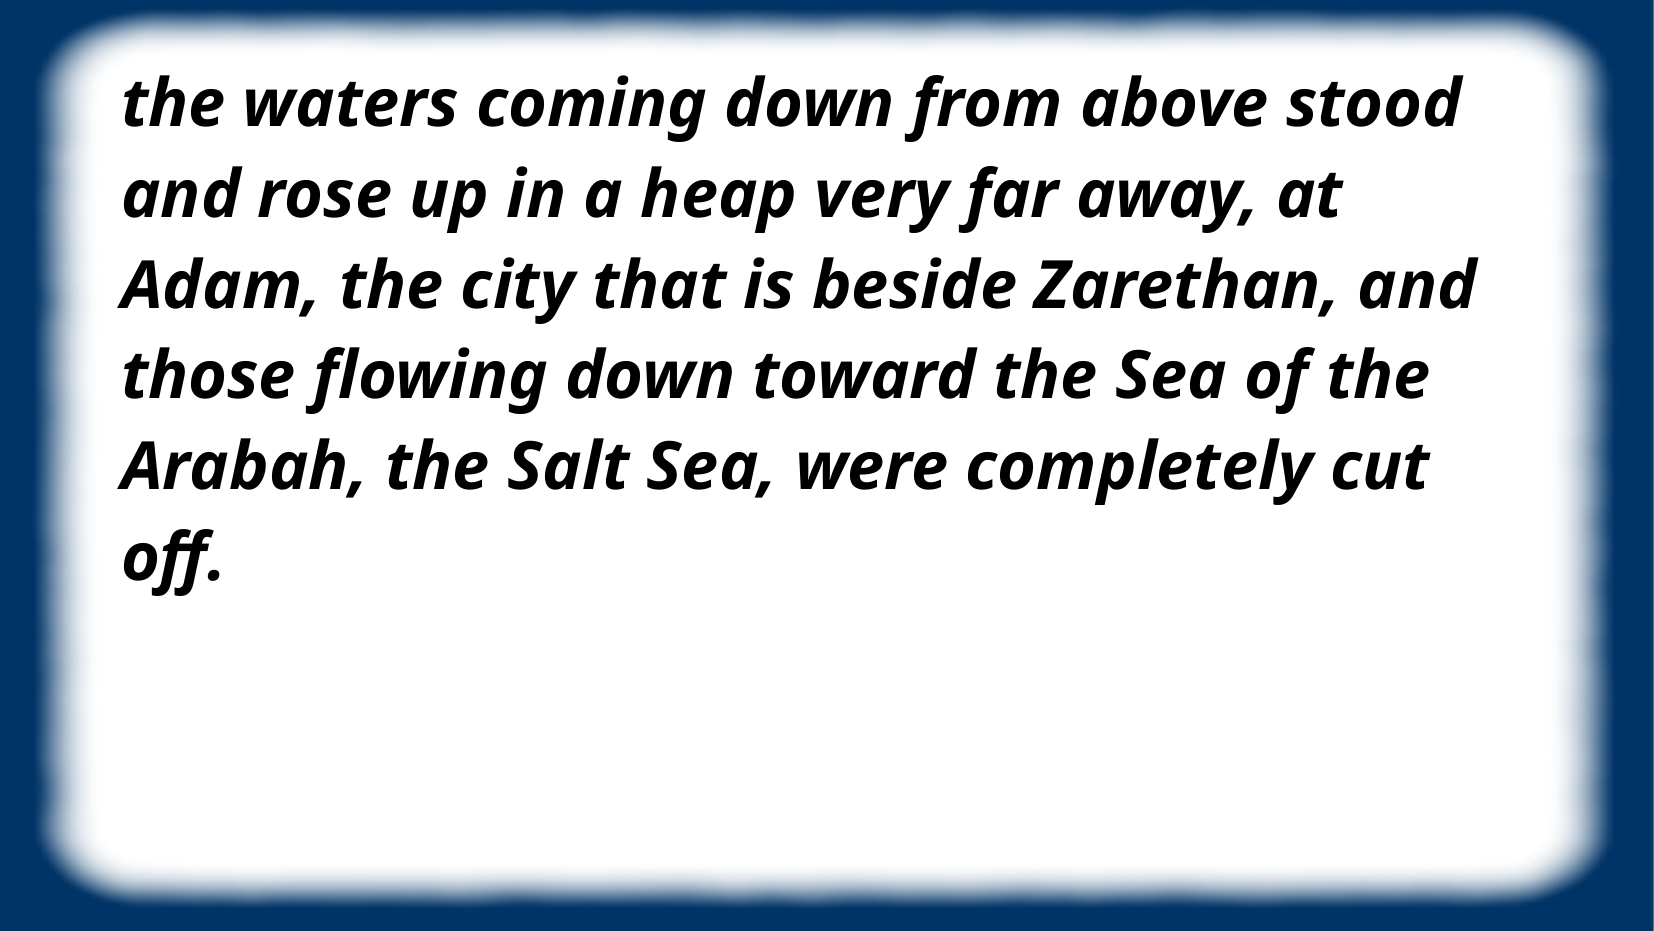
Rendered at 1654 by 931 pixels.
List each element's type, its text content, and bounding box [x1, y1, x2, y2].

text_box the waters coming down from above stood and rose up in a heap very far away, at Adam, the city that is beside Zarethan, and those flowing down toward the Sea of the Arabah, the Salt Sea, were completely cut off. [106, 47, 1547, 507]
picture [0, 0, 1654, 931]
